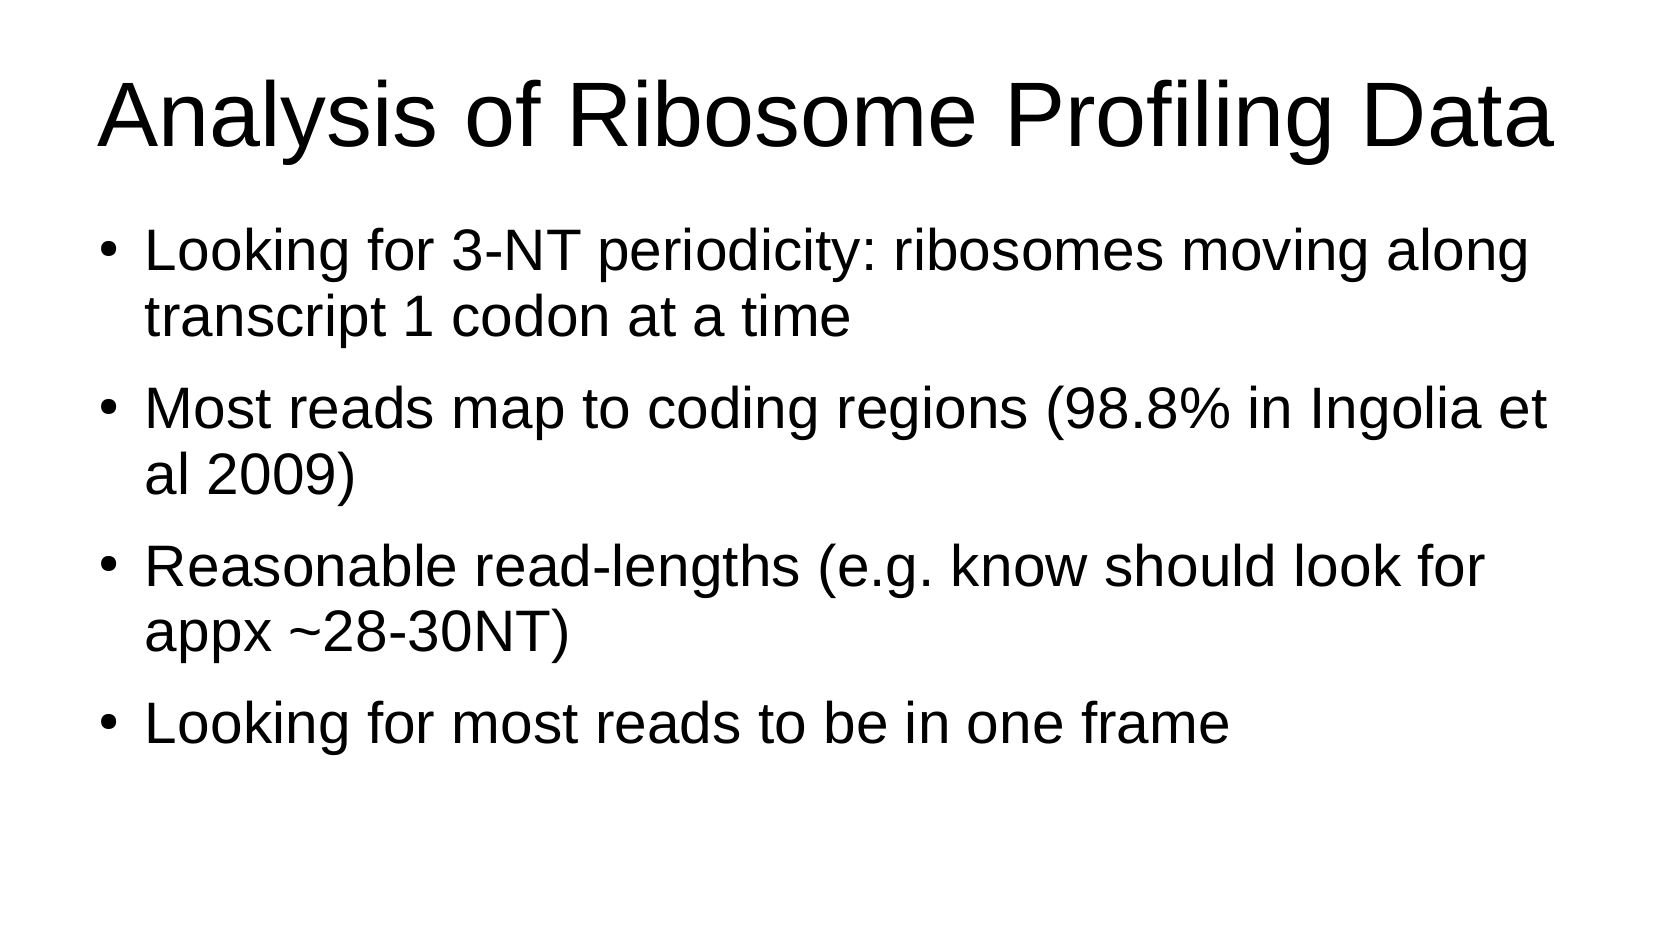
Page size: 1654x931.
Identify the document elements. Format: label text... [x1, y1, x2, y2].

title Analysis of Ribosome Profiling Data [82, 12, 1571, 217]
list Looking for 3-NT periodicity: ribosomes moving along transcript 1 codon at a time Most reads map to coding regions (98.8% in Ingolia et al 2009) Reasonable read-lengths (e.g. know should look for appx ~28-30NT) Looking for most reads to be in one frame [82, 217, 1571, 758]
